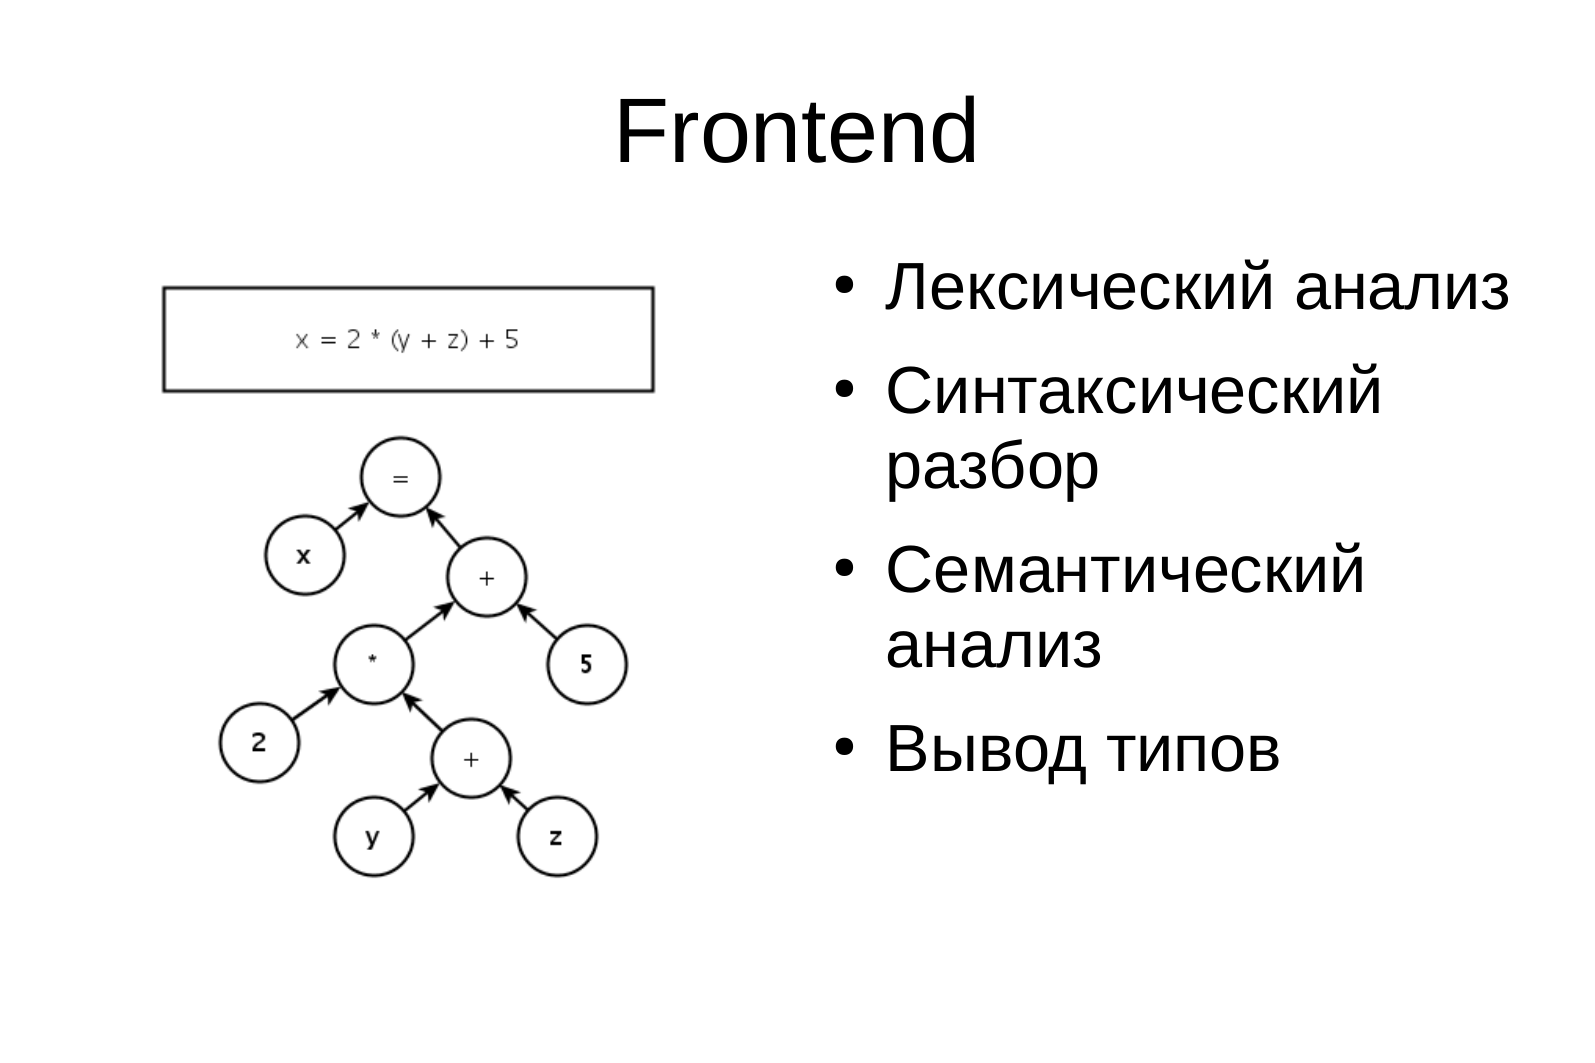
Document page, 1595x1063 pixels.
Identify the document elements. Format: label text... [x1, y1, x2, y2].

picture [140, 264, 676, 901]
title Frontend [79, 42, 1515, 220]
list Лексический анализ Синтаксический разбор Семантический анализ Вывод типов [814, 248, 1516, 951]
